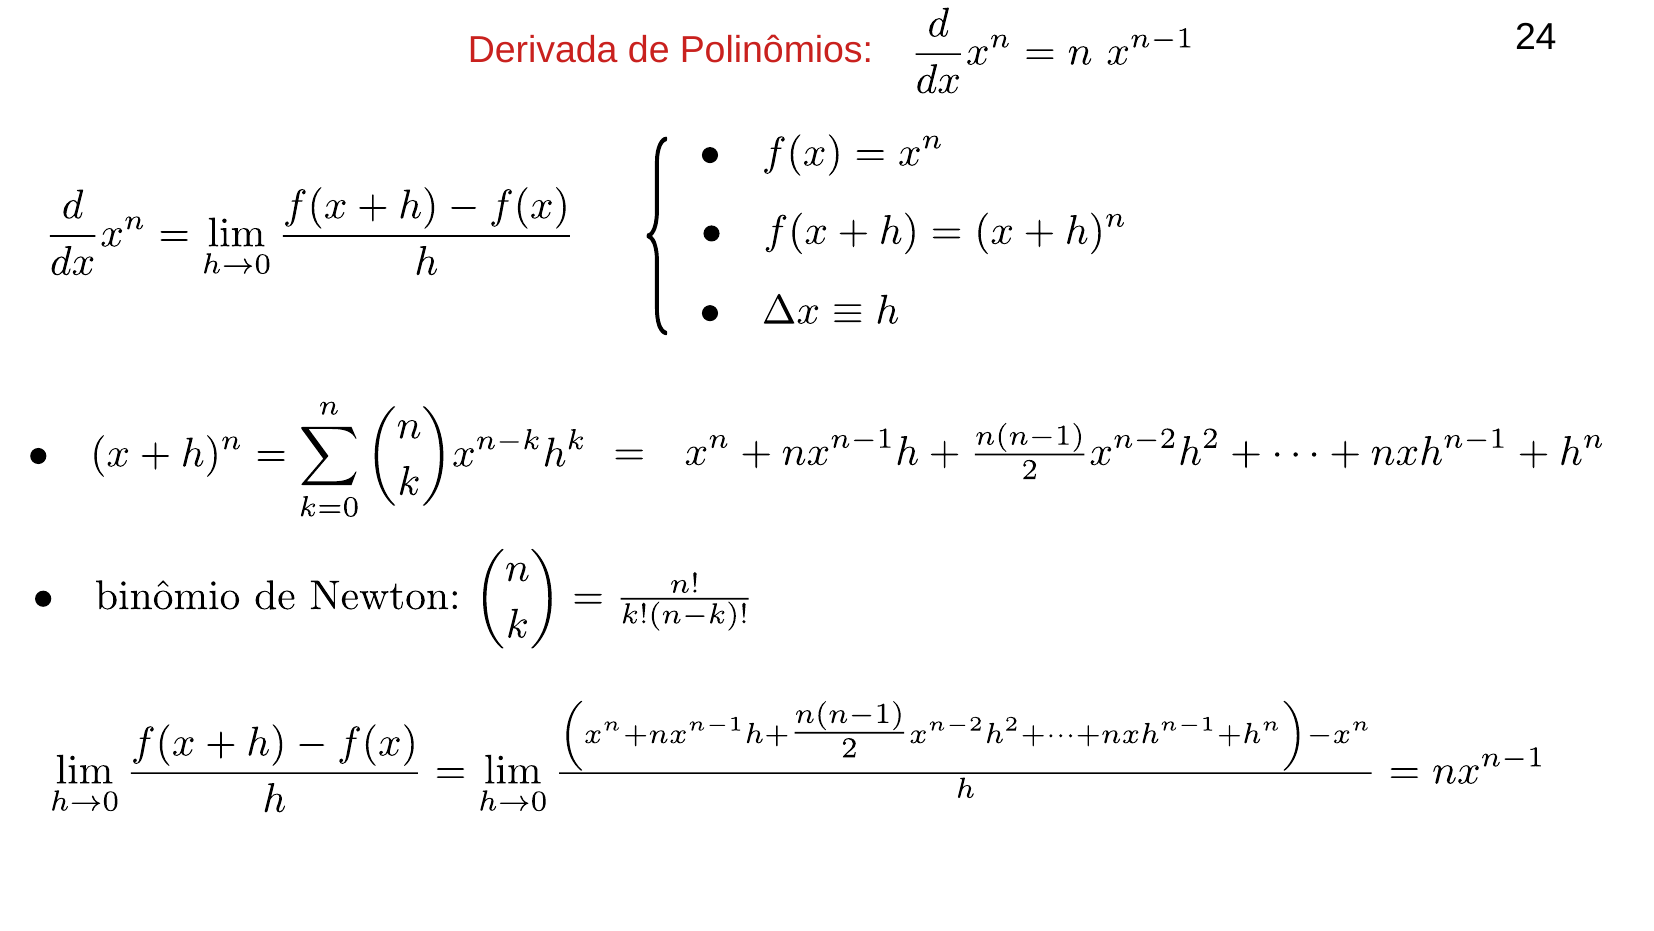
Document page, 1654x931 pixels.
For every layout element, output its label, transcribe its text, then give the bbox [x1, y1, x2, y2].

picture [915, 7, 1191, 94]
picture [48, 185, 572, 277]
picture [48, 699, 1543, 814]
text_box <number> [1500, 7, 1654, 78]
text_box Derivada de Polinômios: [453, 21, 899, 78]
picture [699, 134, 941, 176]
picture [31, 547, 751, 651]
picture [699, 293, 899, 324]
picture [640, 129, 670, 343]
picture [611, 421, 1604, 481]
picture [26, 400, 585, 519]
picture [699, 211, 1126, 256]
